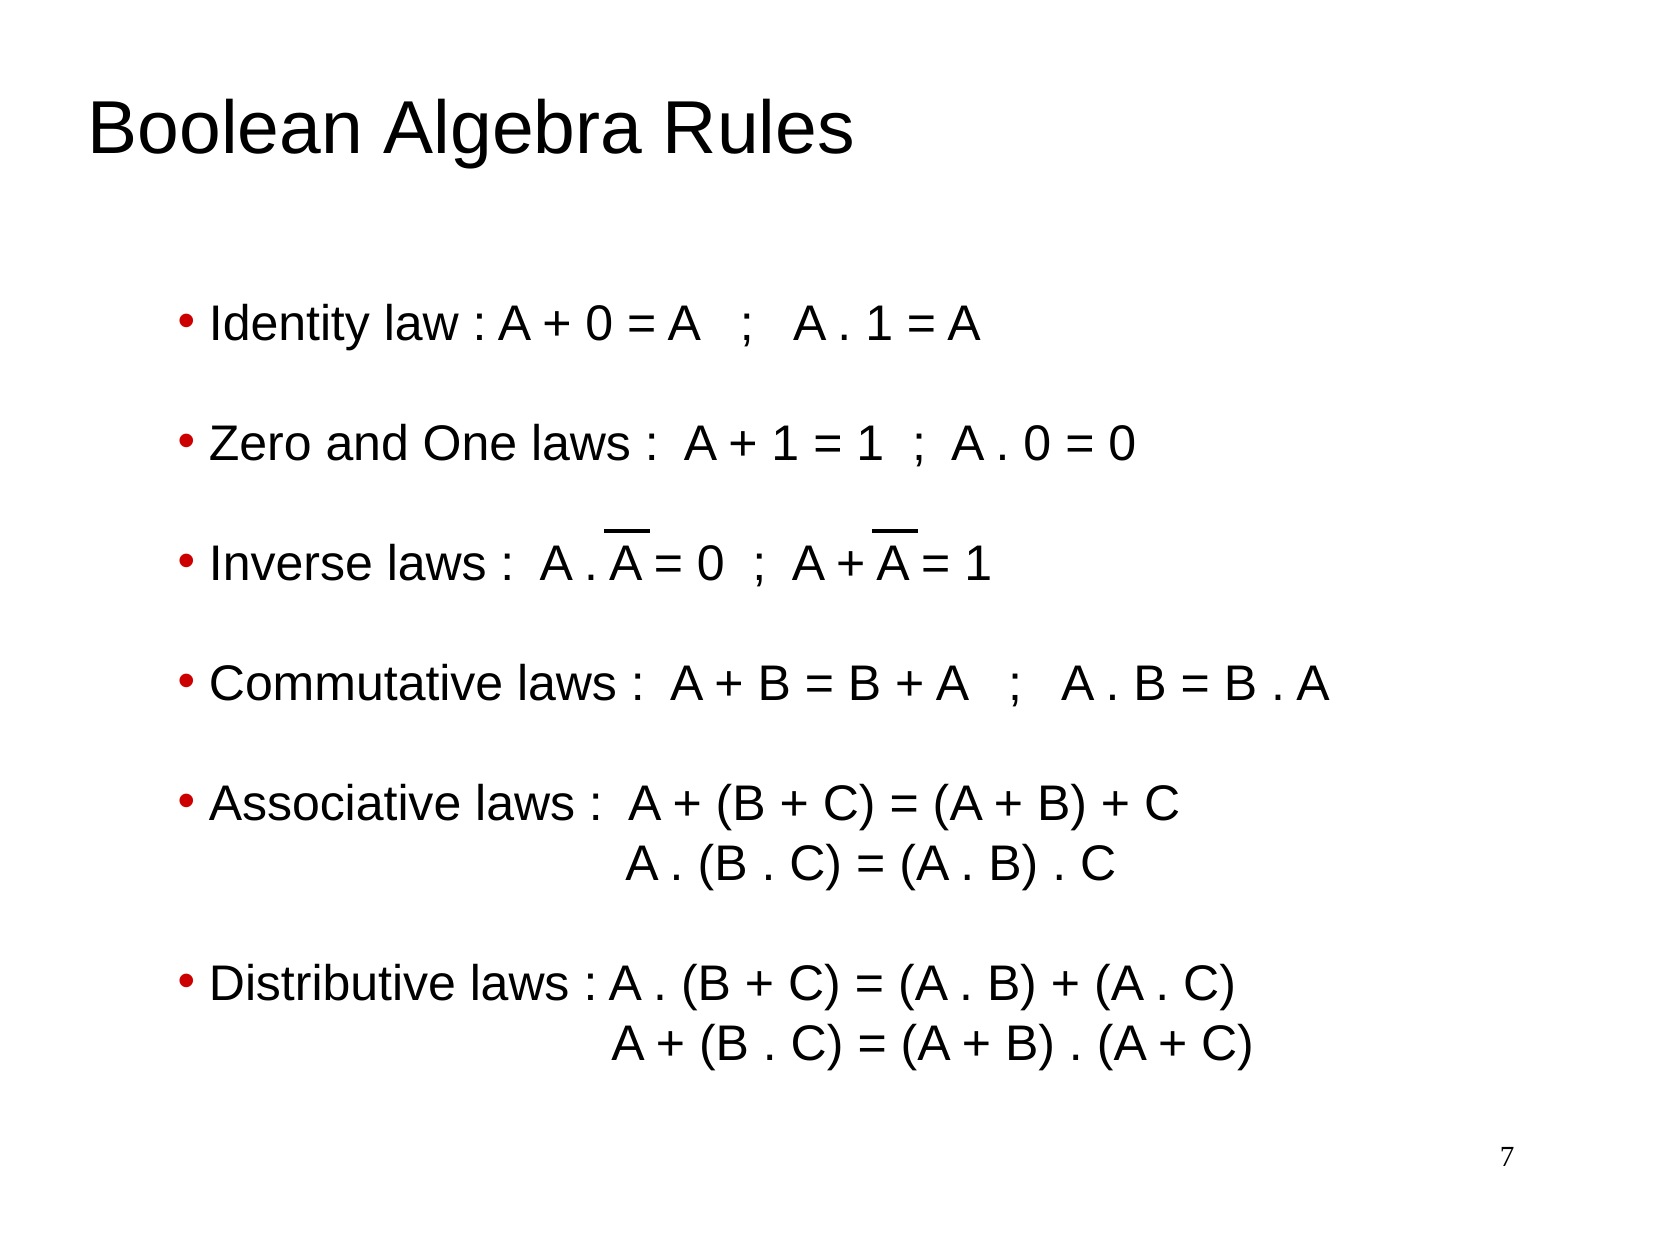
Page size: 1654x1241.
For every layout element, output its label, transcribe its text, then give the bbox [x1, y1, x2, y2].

text_box <number> [1184, 1129, 1530, 1213]
text_box Boolean Algebra Rules [72, 71, 871, 177]
text_box Identity law : A + 0 = A ; A . 1 = A Zero and One laws : A + 1 = 1 ; A . 0 = 0 Inverse laws : A . A = 0 ; A + A = 1 Commutative laws : A + B = B + A ; A . B = B . A Associative laws : A + (B + C) = (A + B) + C A . (B . C) = (A . B) . C Distributive laws : A . (B + C) = (A . B) + (A . C) A + (B . C) = (A + B) . (A + C) [162, 282, 1346, 1079]
